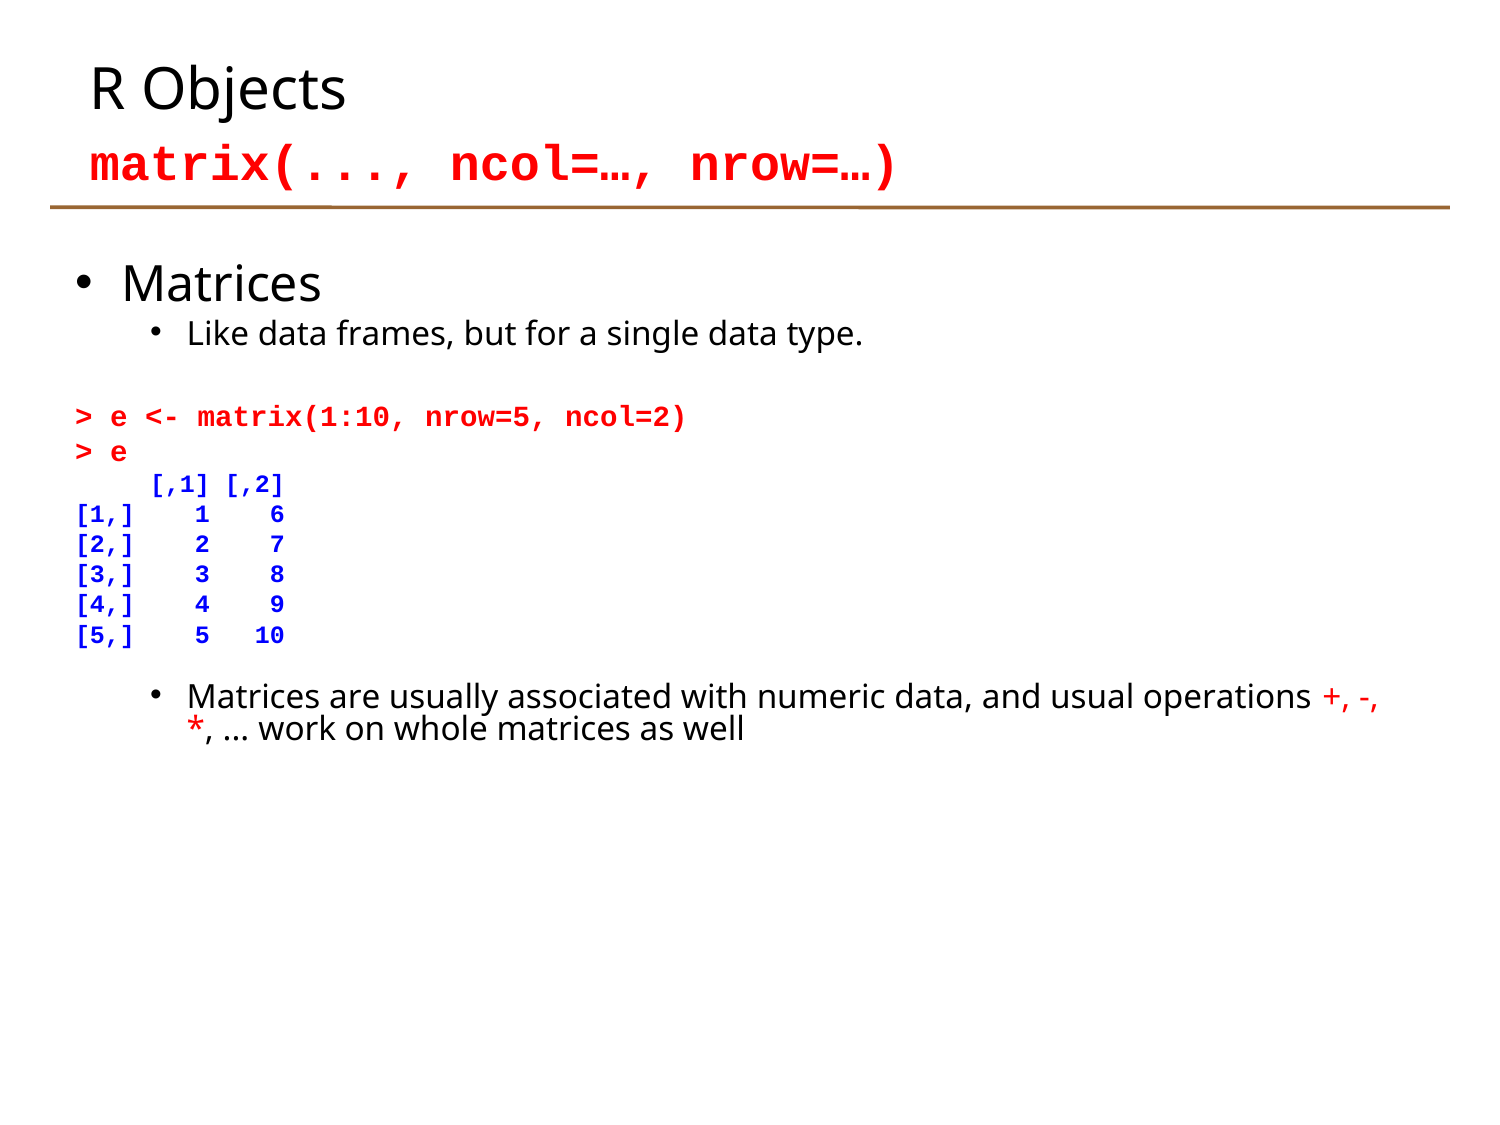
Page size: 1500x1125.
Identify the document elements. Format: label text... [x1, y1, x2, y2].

text_box R Objects matrix(..., ncol=…, nrow=…)‏ [75, 26, 1425, 215]
text_box Matrices Like data frames, but for a single data type. > e <- matrix(1:10, nrow=5, ncol=2) > e [,1] [,2] [1,] 1 6 [2,] 2 7 [3,] 3 8 [4,] 4 9 [5,] 5 10 Matrices are usually associated with numeric data, and usual operations +, -, *, ... work on whole matrices as well [75, 263, 1425, 1006]
